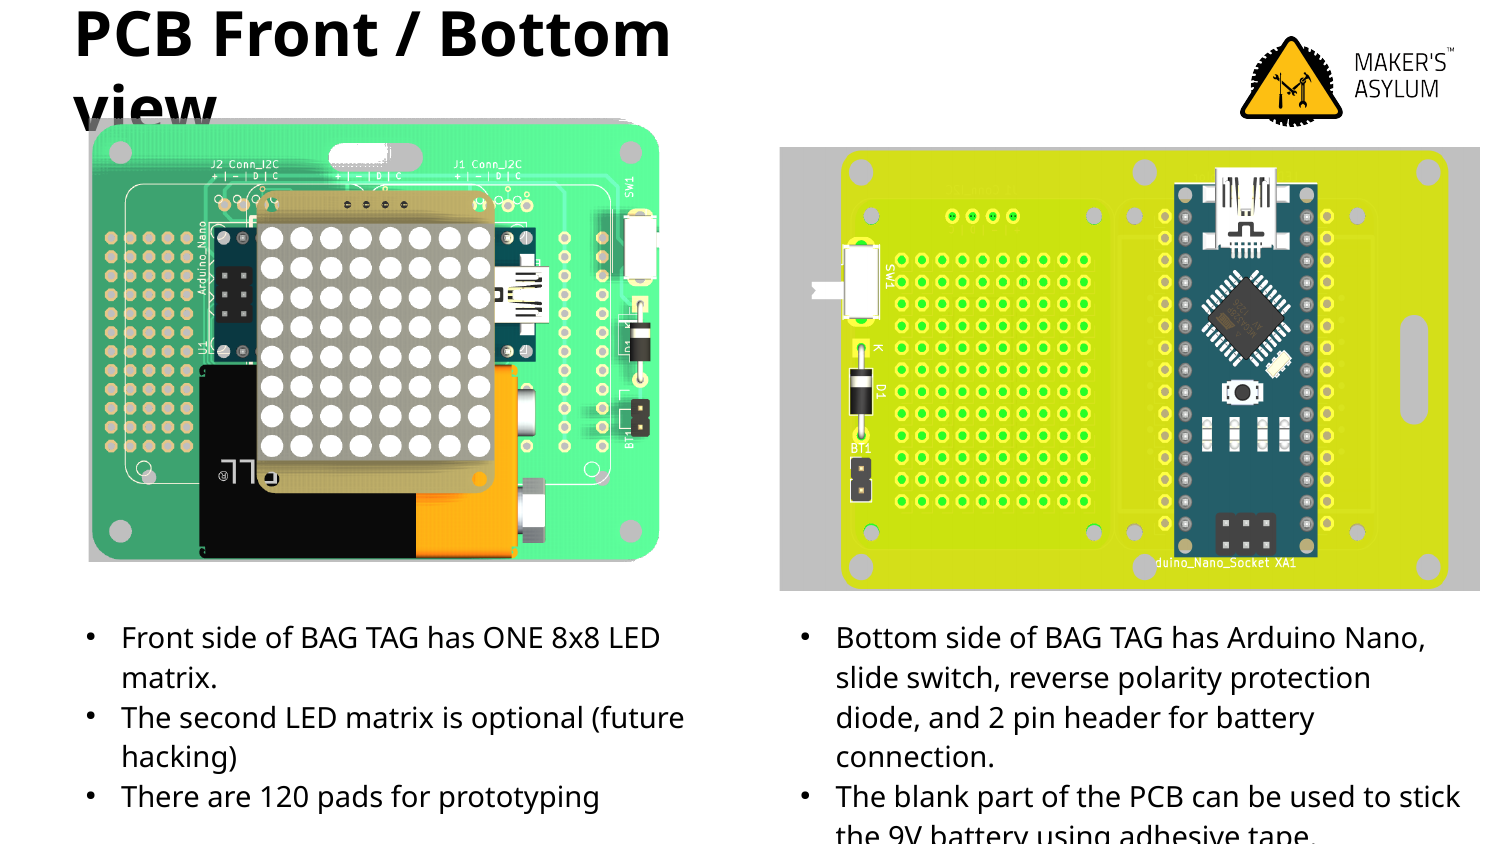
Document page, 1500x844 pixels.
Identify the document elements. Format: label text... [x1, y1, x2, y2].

picture [779, 147, 1480, 591]
picture [1240, 36, 1454, 128]
text_box PCB Front / Bottom view [58, 11, 822, 127]
text_box Front side of BAG TAG has ONE 8x8 LED matrix. The second LED matrix is optional (future hacking) There are 120 pads for prototyping [70, 610, 762, 765]
picture [88, 118, 663, 562]
text_box Bottom side of BAG TAG has Arduino Nano, slide switch, reverse polarity protection diode, and 2 pin header for battery connection. The blank part of the PCB can be used to stick the 9V battery using adhesive tape. [785, 610, 1477, 801]
